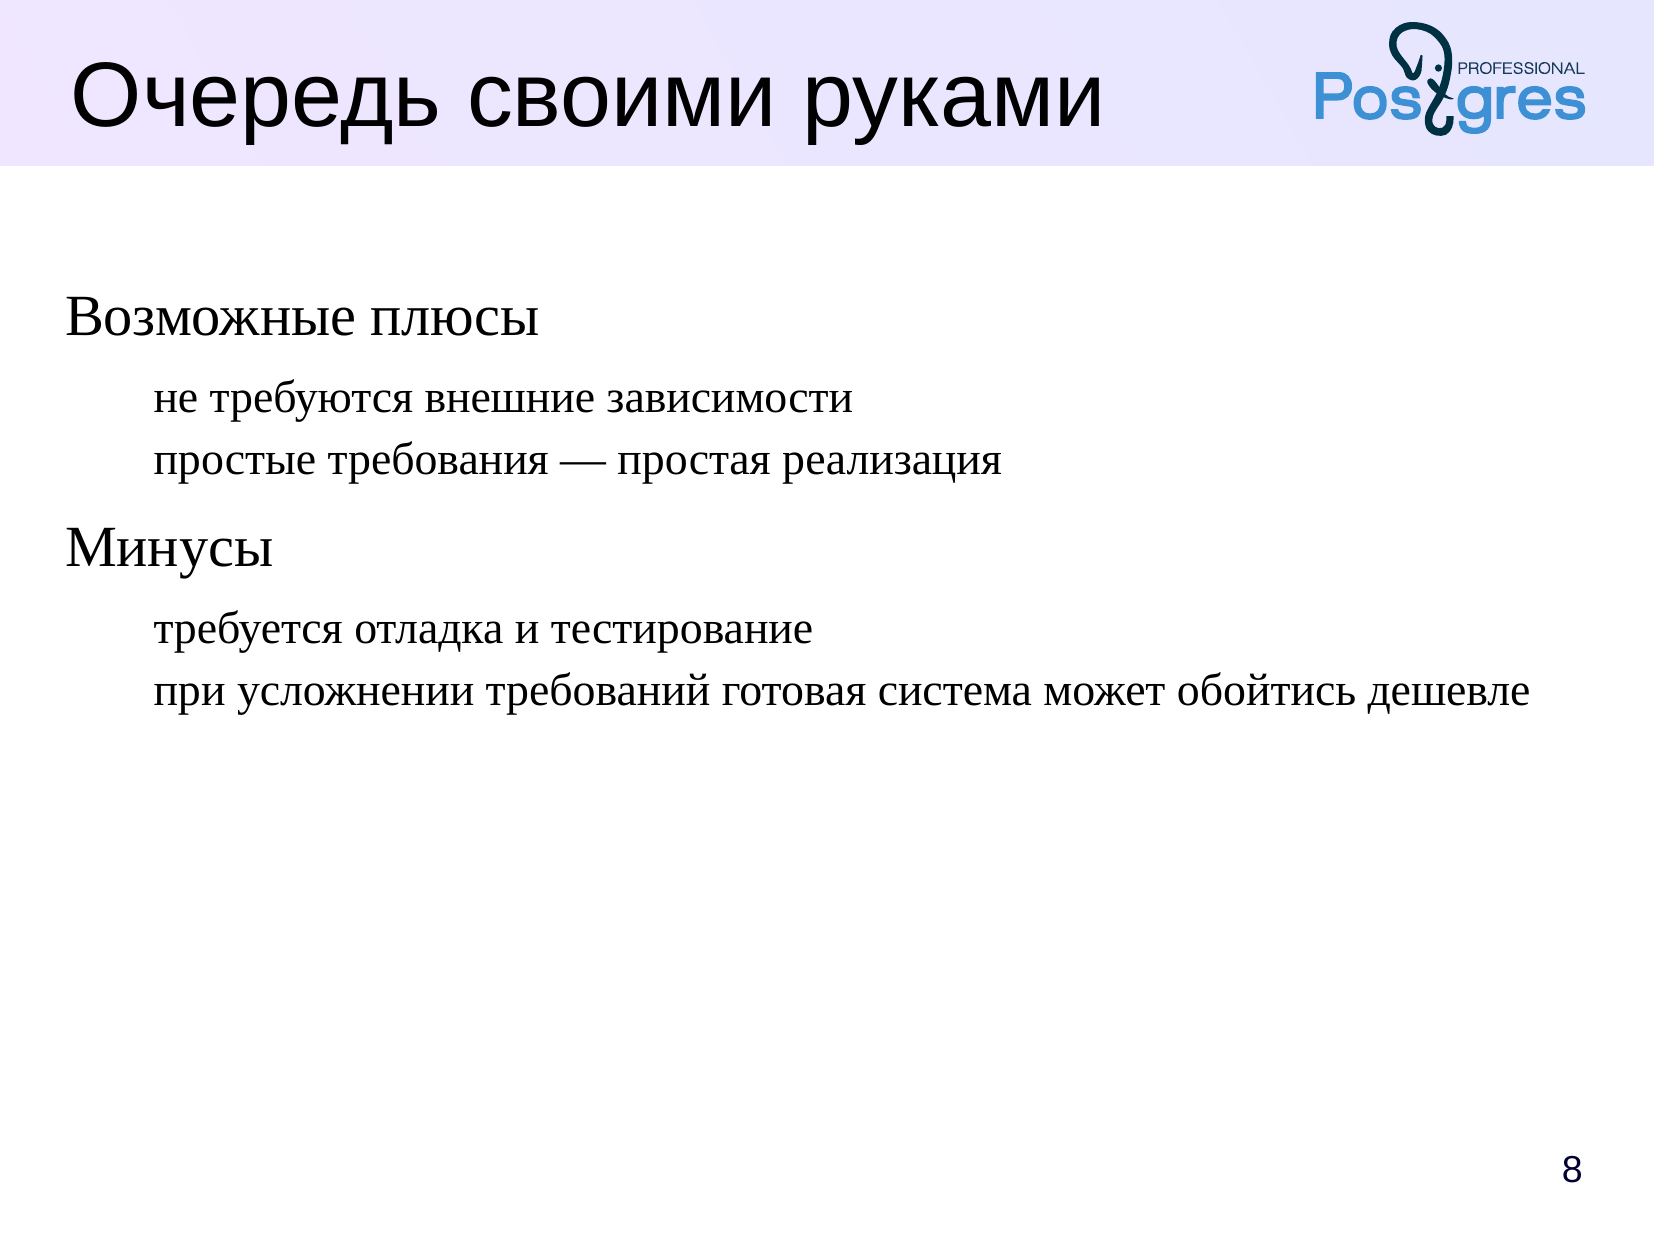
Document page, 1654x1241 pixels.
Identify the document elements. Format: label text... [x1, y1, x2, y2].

list Возможные плюсы не требуются внешние зависимости простые требования — простая реализация Минусы требуется отладка и тестирование при усложнении требований готовая система может обойтись дешевле [64, 283, 1577, 1141]
title Очередь своими руками [70, 43, 1241, 147]
